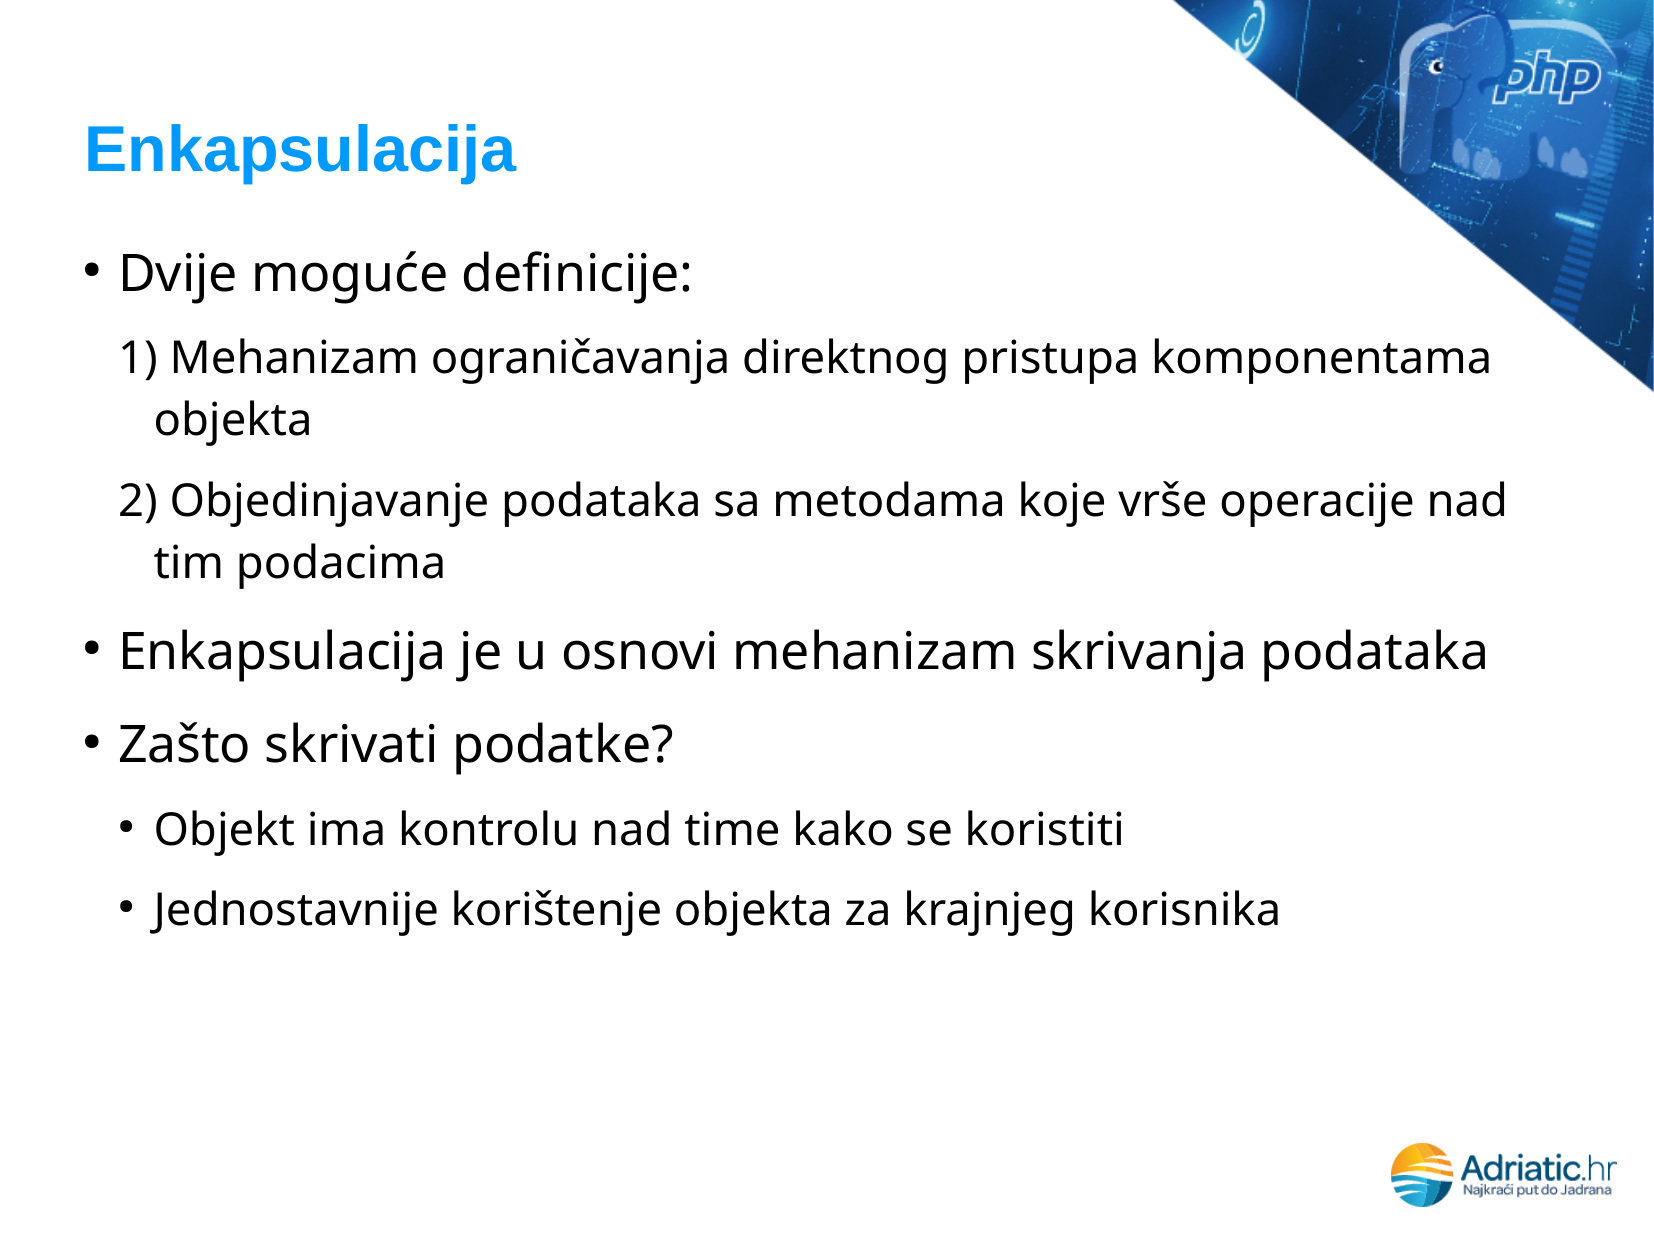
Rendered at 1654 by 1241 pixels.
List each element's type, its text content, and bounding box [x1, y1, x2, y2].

title Enkapsulacija [84, 91, 1270, 207]
picture [1171, 0, 1654, 486]
picture [1391, 1143, 1617, 1207]
list Dvije moguće definicije: Mehanizam ograničavanja direktnog pristupa komponentama objekta Objedinjavanje podataka sa metodama koje vrše operacije nad tim podacima Enkapsulacija je u osnovi mehanizam skrivanja podataka Zašto skrivati podatke? Objekt ima kontrolu nad time kako se koristiti Jednostavnije korištenje objekta za krajnjeg korisnika [82, 236, 1571, 1130]
